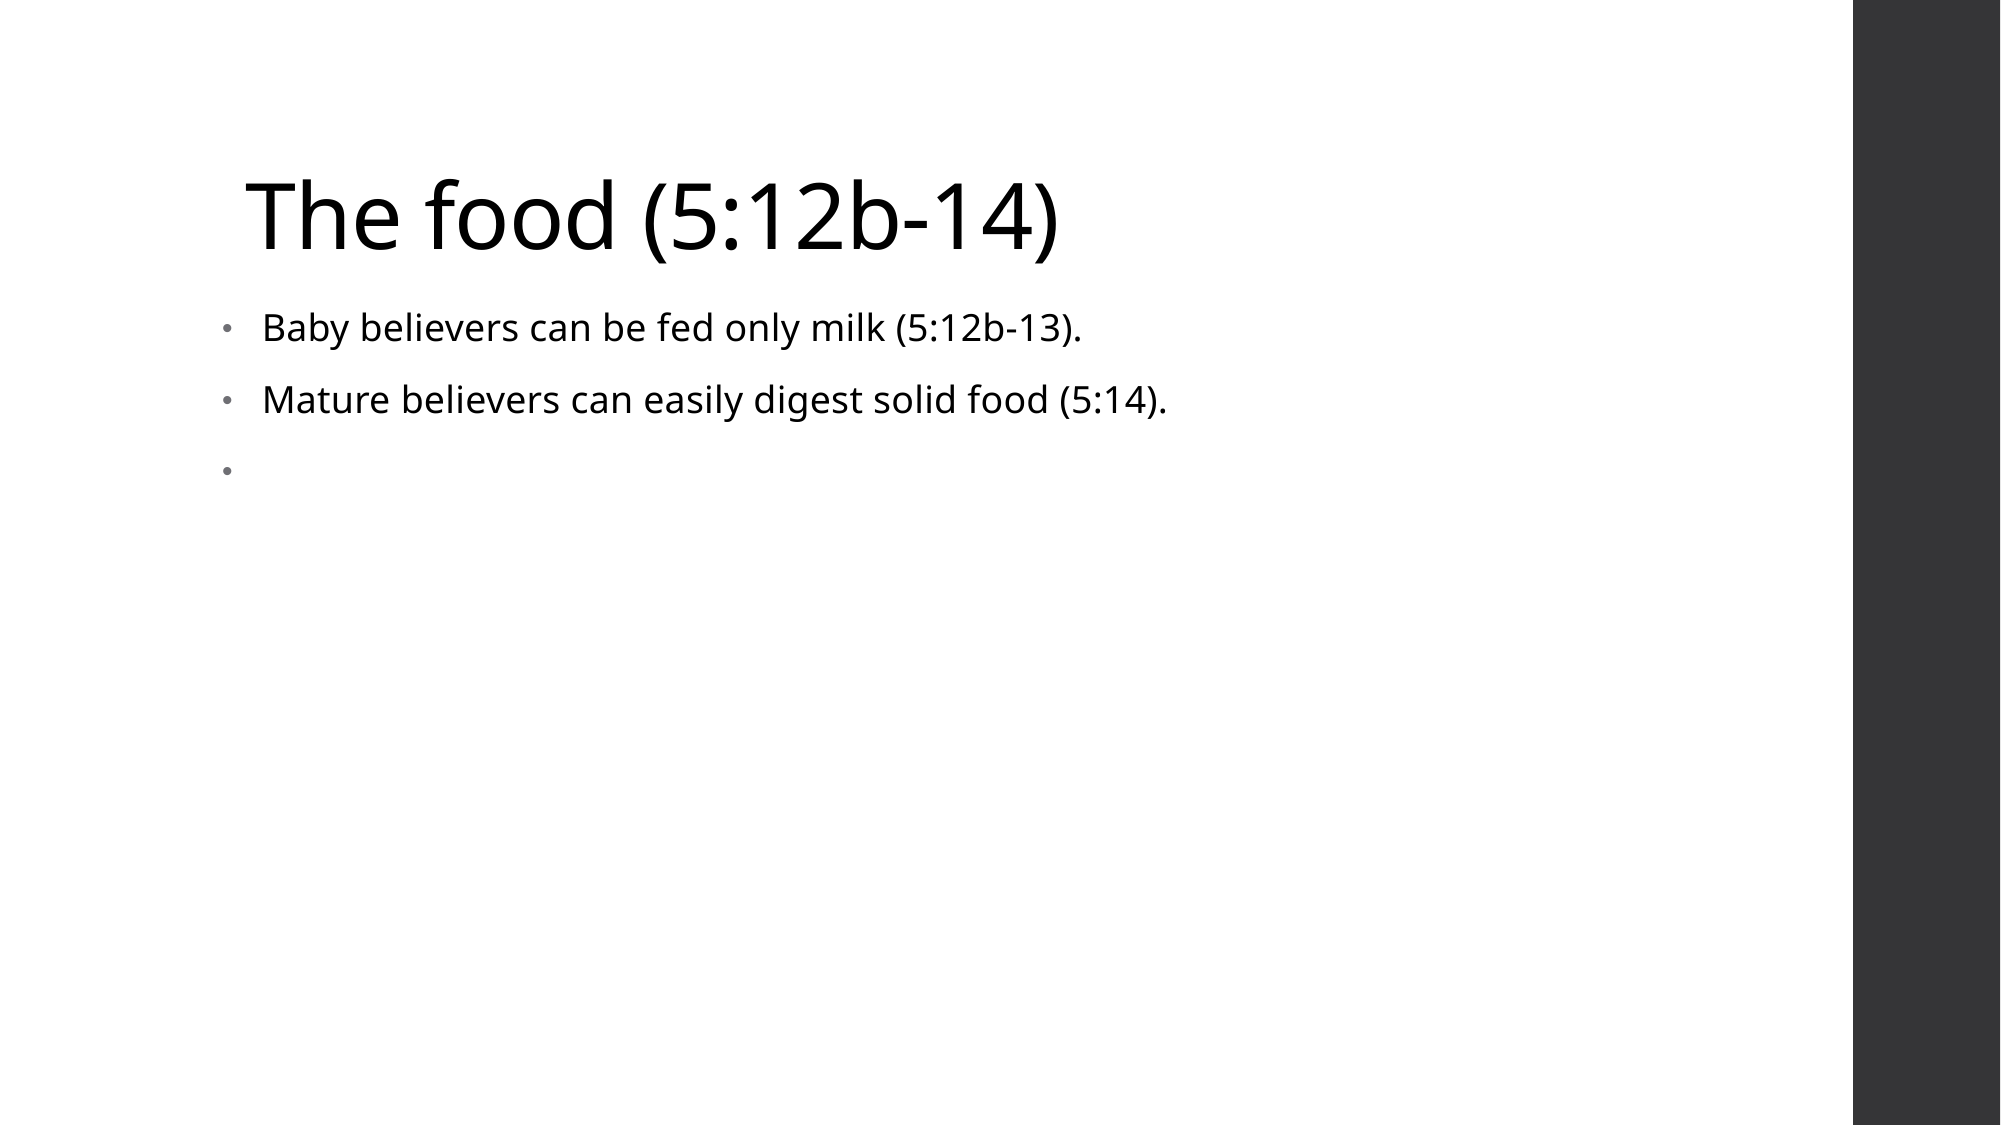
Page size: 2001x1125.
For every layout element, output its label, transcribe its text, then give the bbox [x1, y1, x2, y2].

title The food (5:12b-14) [206, 60, 1797, 278]
list Baby believers can be fed only milk (5:12b-13). Mature believers can easily digest solid food (5:14). [206, 299, 1617, 1014]
